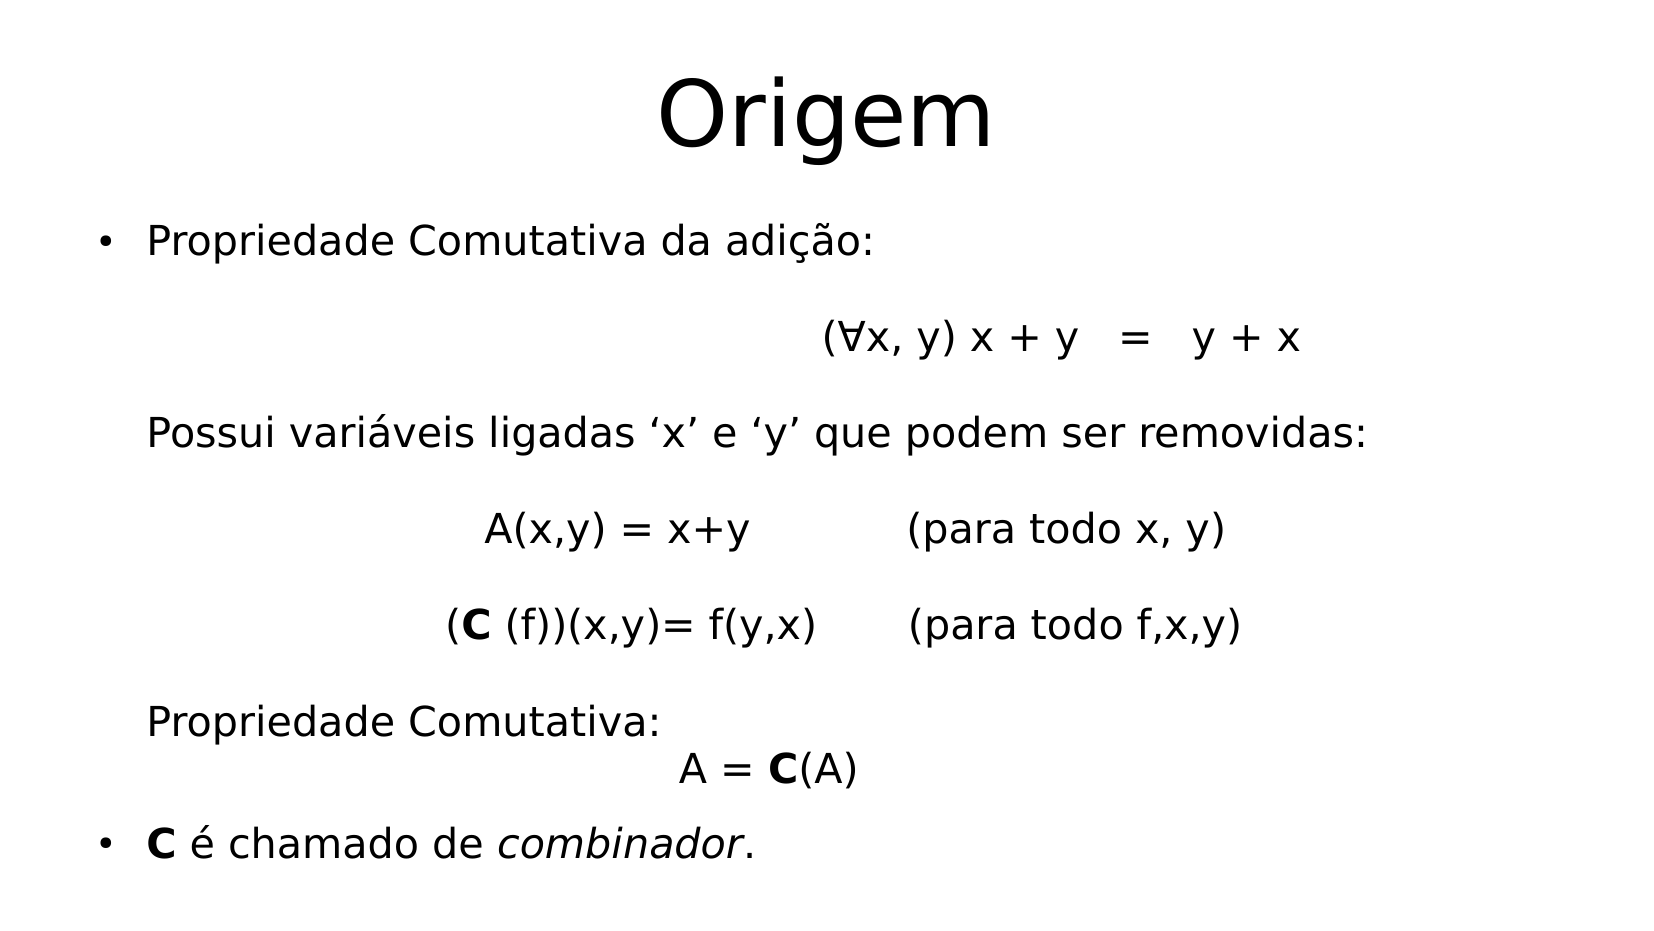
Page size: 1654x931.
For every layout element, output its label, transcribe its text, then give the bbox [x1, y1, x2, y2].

title Origem [82, 37, 1571, 193]
list Propriedade Comutativa da adição: (∀x, y) x + y = y + x Possui variáveis ligadas ‘x’ e ‘y’ que podem ser removidas: A(x,y) = x+y (para todo x, y) (C (f))(x,y)= f(y,x) (para todo f,x,y) Propriedade Comutativa: A = C(A) C é chamado de combinador. [82, 217, 1571, 871]
